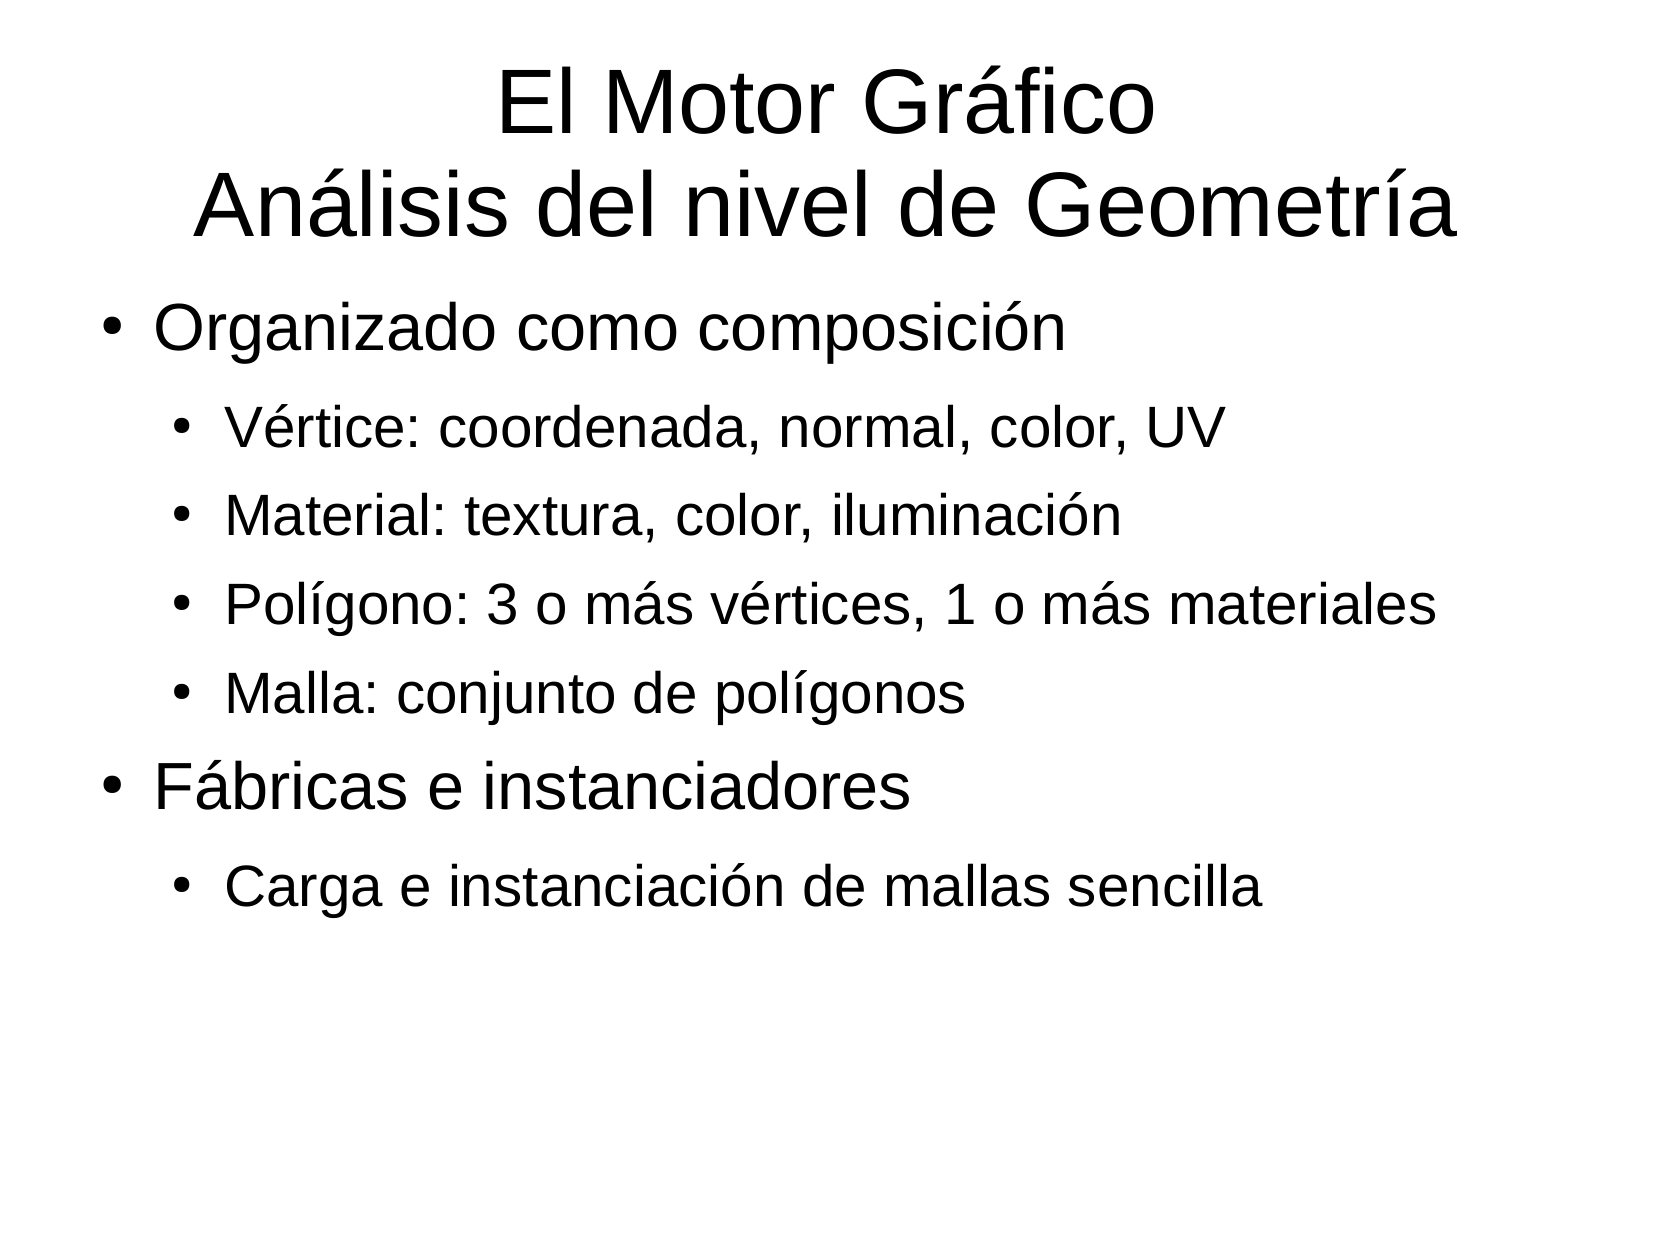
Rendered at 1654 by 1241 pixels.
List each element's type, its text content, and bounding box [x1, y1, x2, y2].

list Organizado como composición Vértice: coordenada, normal, color, UV Material: textura, color, iluminación Polígono: 3 o más vértices, 1 o más materiales Malla: conjunto de polígonos Fábricas e instanciadores Carga e instanciación de mallas sencilla [82, 290, 1571, 1094]
title El Motor Gráfico Análisis del nivel de Geometría [82, 50, 1571, 256]
